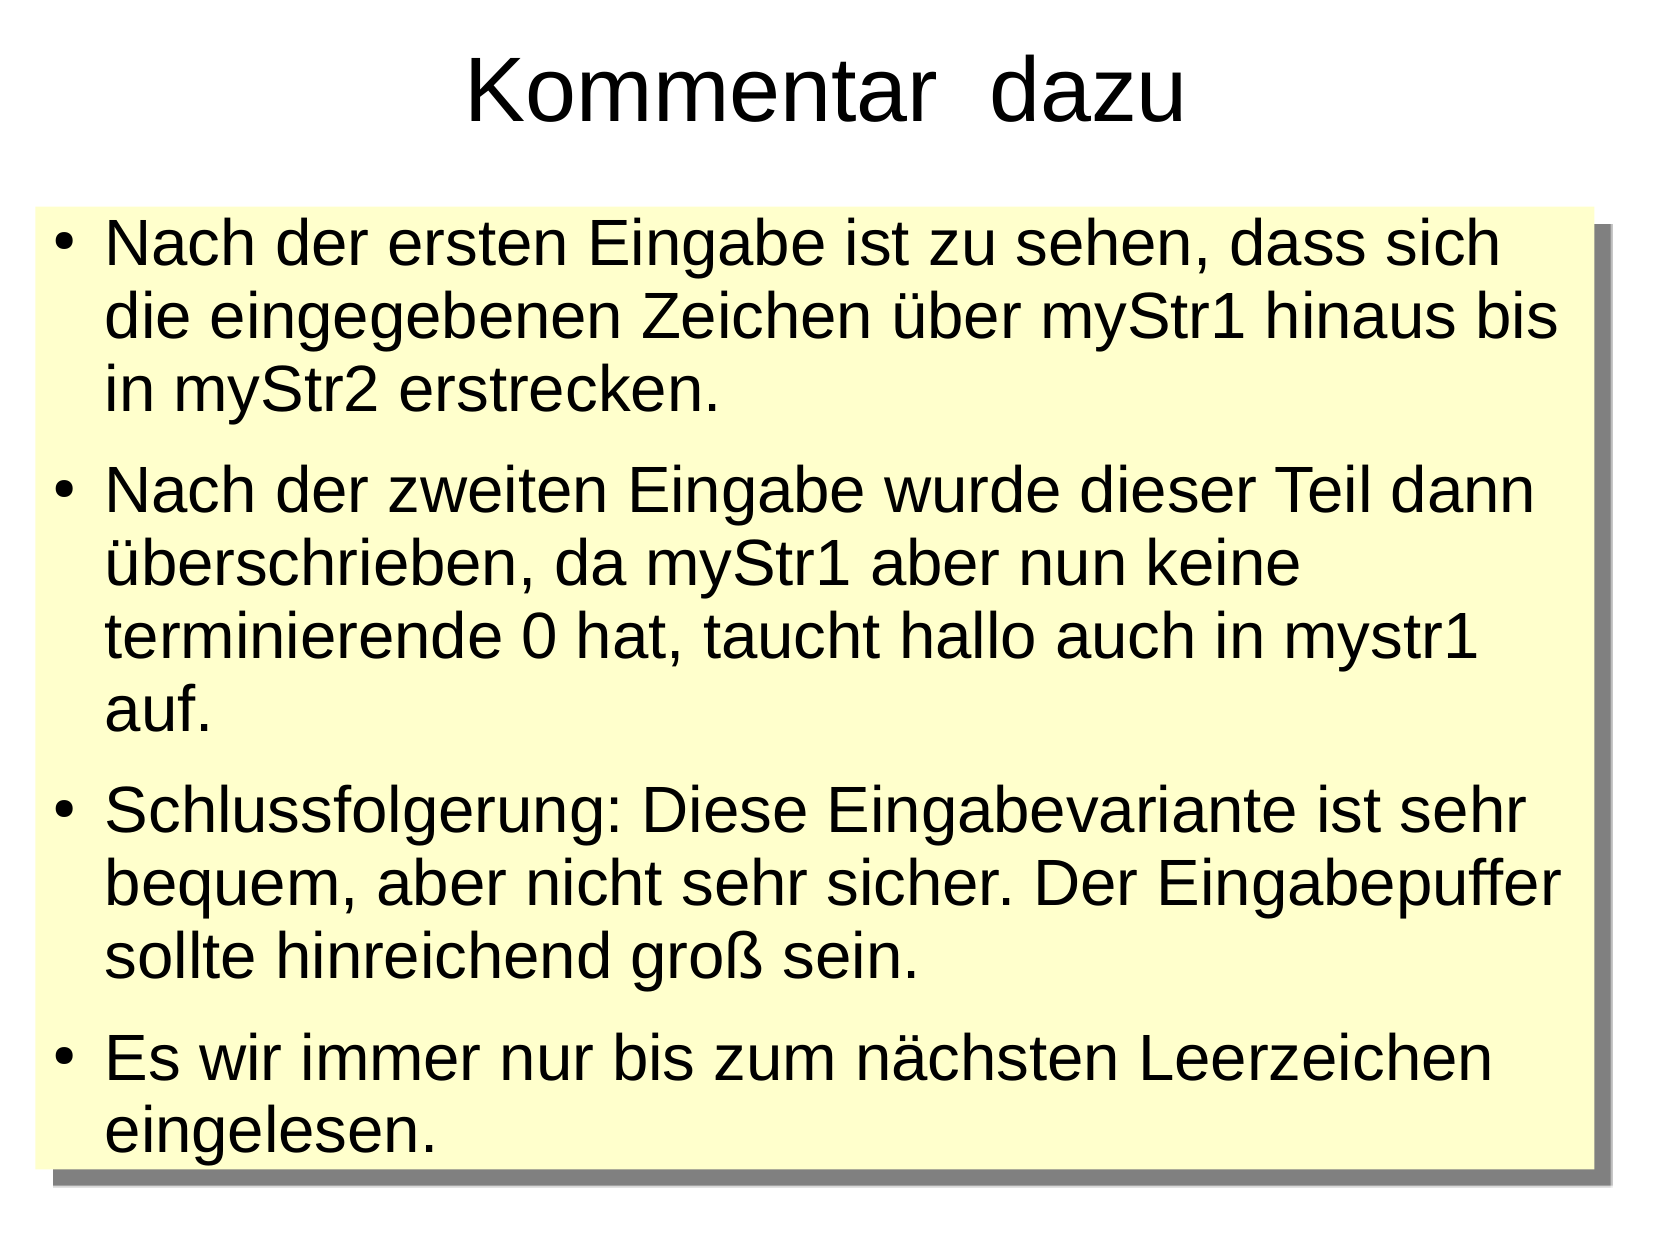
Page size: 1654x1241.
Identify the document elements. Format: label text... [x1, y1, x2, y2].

list Nach der ersten Eingabe ist zu sehen, dass sich die eingegebenen Zeichen über myStr1 hinaus bis in myStr2 erstrecken. Nach der zweiten Eingabe wurde dieser Teil dann überschrieben, da myStr1 aber nun keine terminierende 0 hat, taucht hallo auch in mystr1 auf. Schlussfolgerung: Diese Eingabevariante ist sehr bequem, aber nicht sehr sicher. Der Eingabepuffer sollte hinreichend groß sein. Es wir immer nur bis zum nächsten Leerzeichen eingelesen. [35, 206, 1595, 1170]
title Kommentar dazu [82, 25, 1571, 154]
